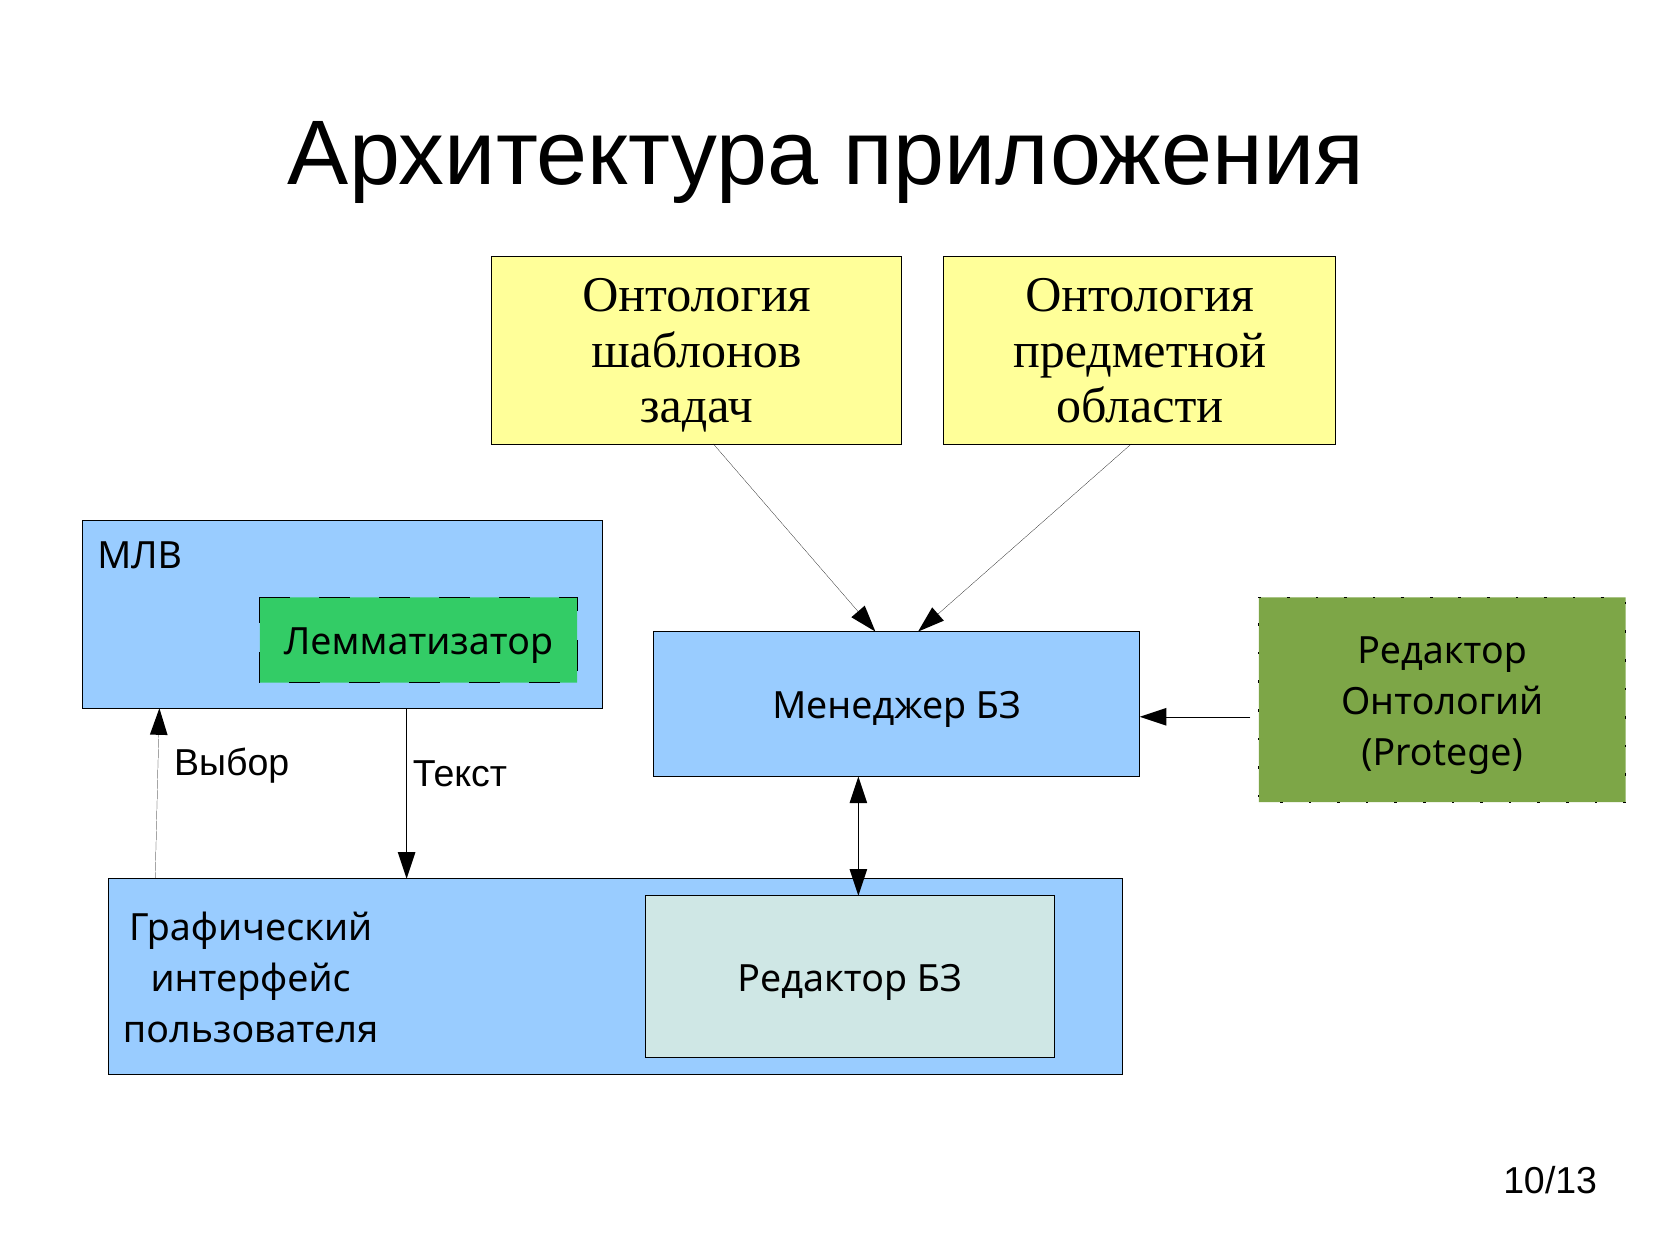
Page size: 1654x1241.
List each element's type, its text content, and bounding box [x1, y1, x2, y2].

text_box Редактор БЗ [645, 895, 1055, 1058]
title Архитектура приложения [82, 49, 1571, 257]
text_box Лемматизатор [259, 597, 578, 683]
text_box Текст [398, 745, 600, 828]
text_box Графический интерфейс пользователя [108, 878, 1123, 1075]
text_box МЛВ [82, 520, 603, 709]
text_box Выбор [159, 733, 369, 825]
text_box Редактор Онтологий (Protege) [1258, 597, 1626, 803]
text_box Онтология предметной области [943, 256, 1336, 445]
text_box Онтология шаблонов задач [491, 256, 902, 445]
text_box <номер>/13 [1476, 1151, 1625, 1241]
text_box Менеджер БЗ [653, 631, 1140, 777]
